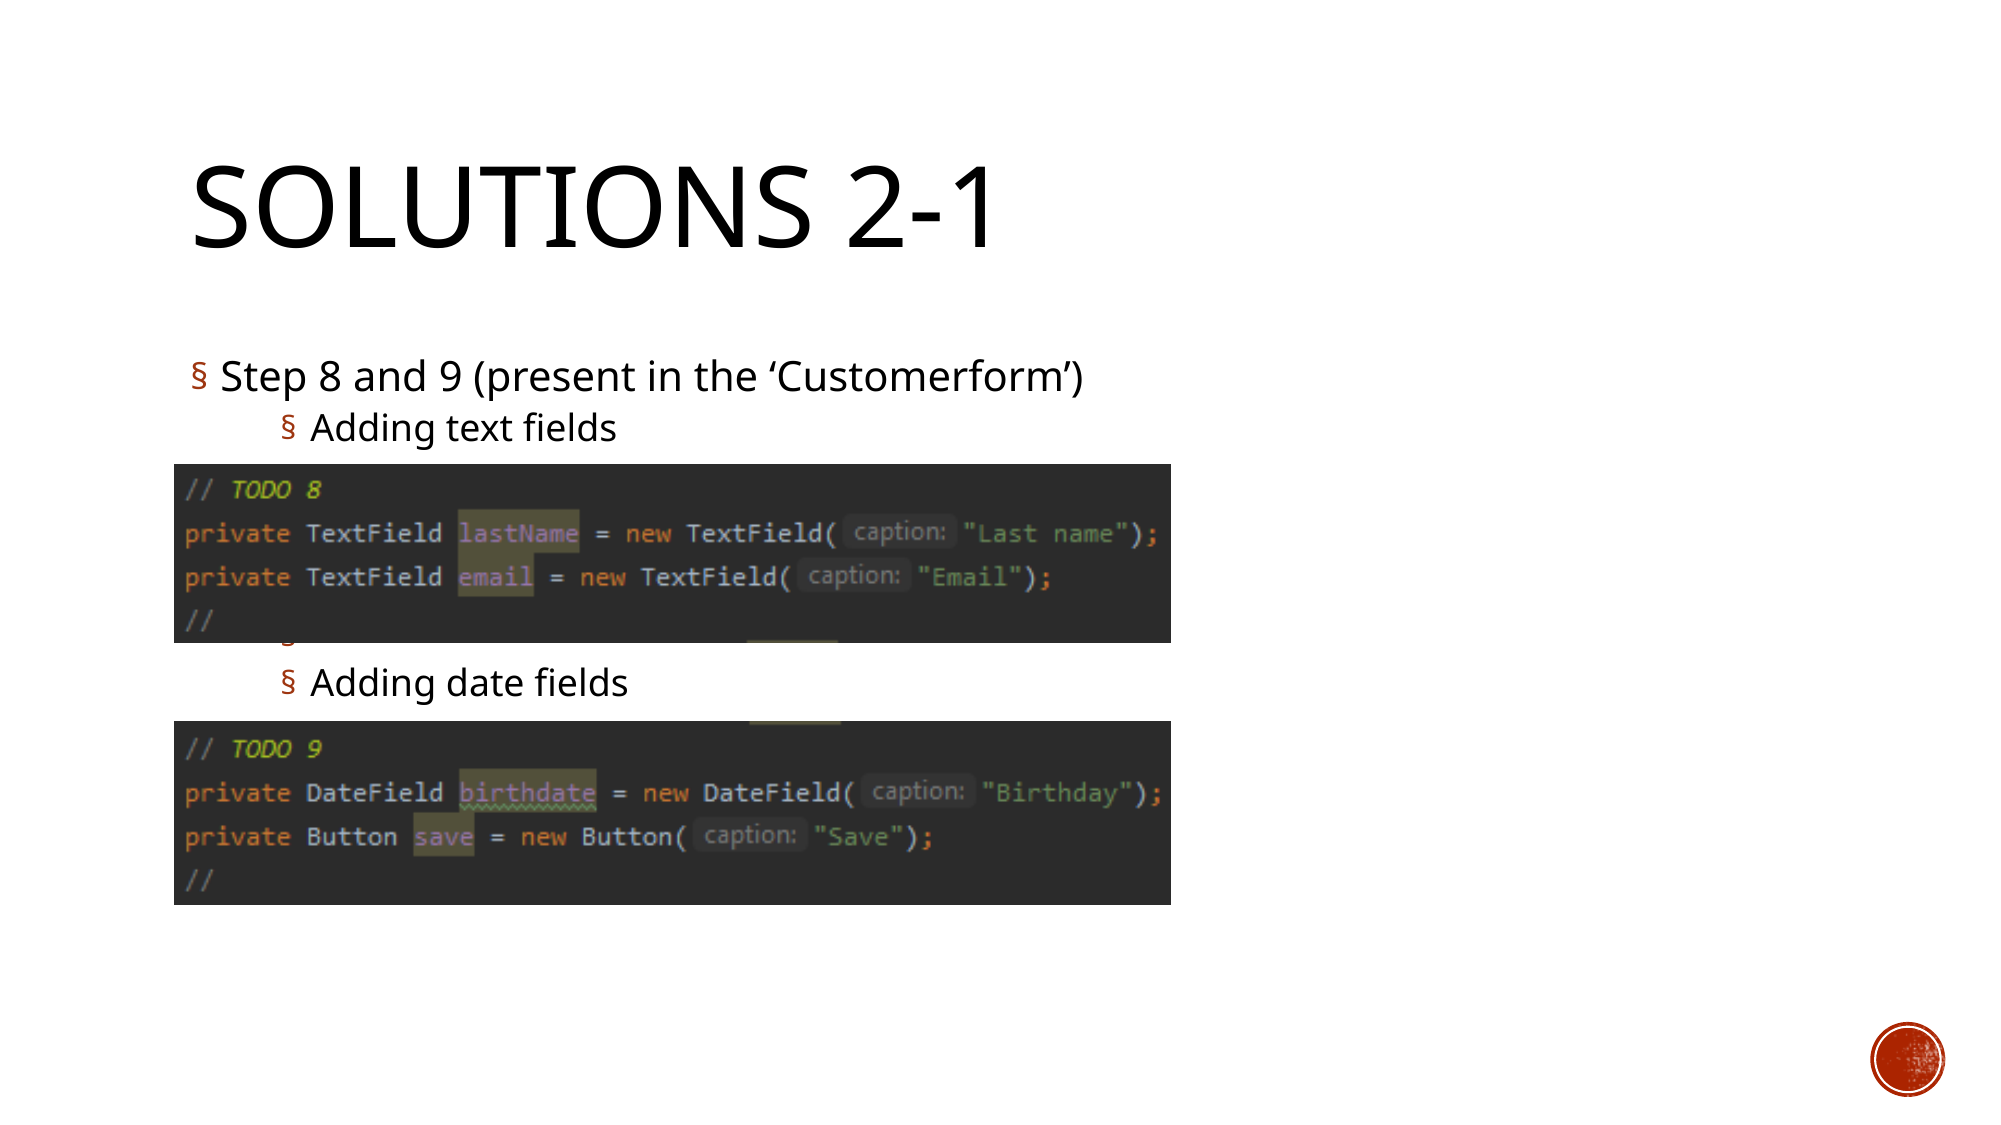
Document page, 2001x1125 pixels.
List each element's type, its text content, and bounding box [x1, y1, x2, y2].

title Solutions 2-1 [175, 79, 1826, 344]
picture [174, 464, 1171, 643]
list Step 8 and 9 (present in the ‘Customerform’) Adding text fields Adding date fields [175, 348, 1826, 1013]
picture [174, 721, 1171, 905]
